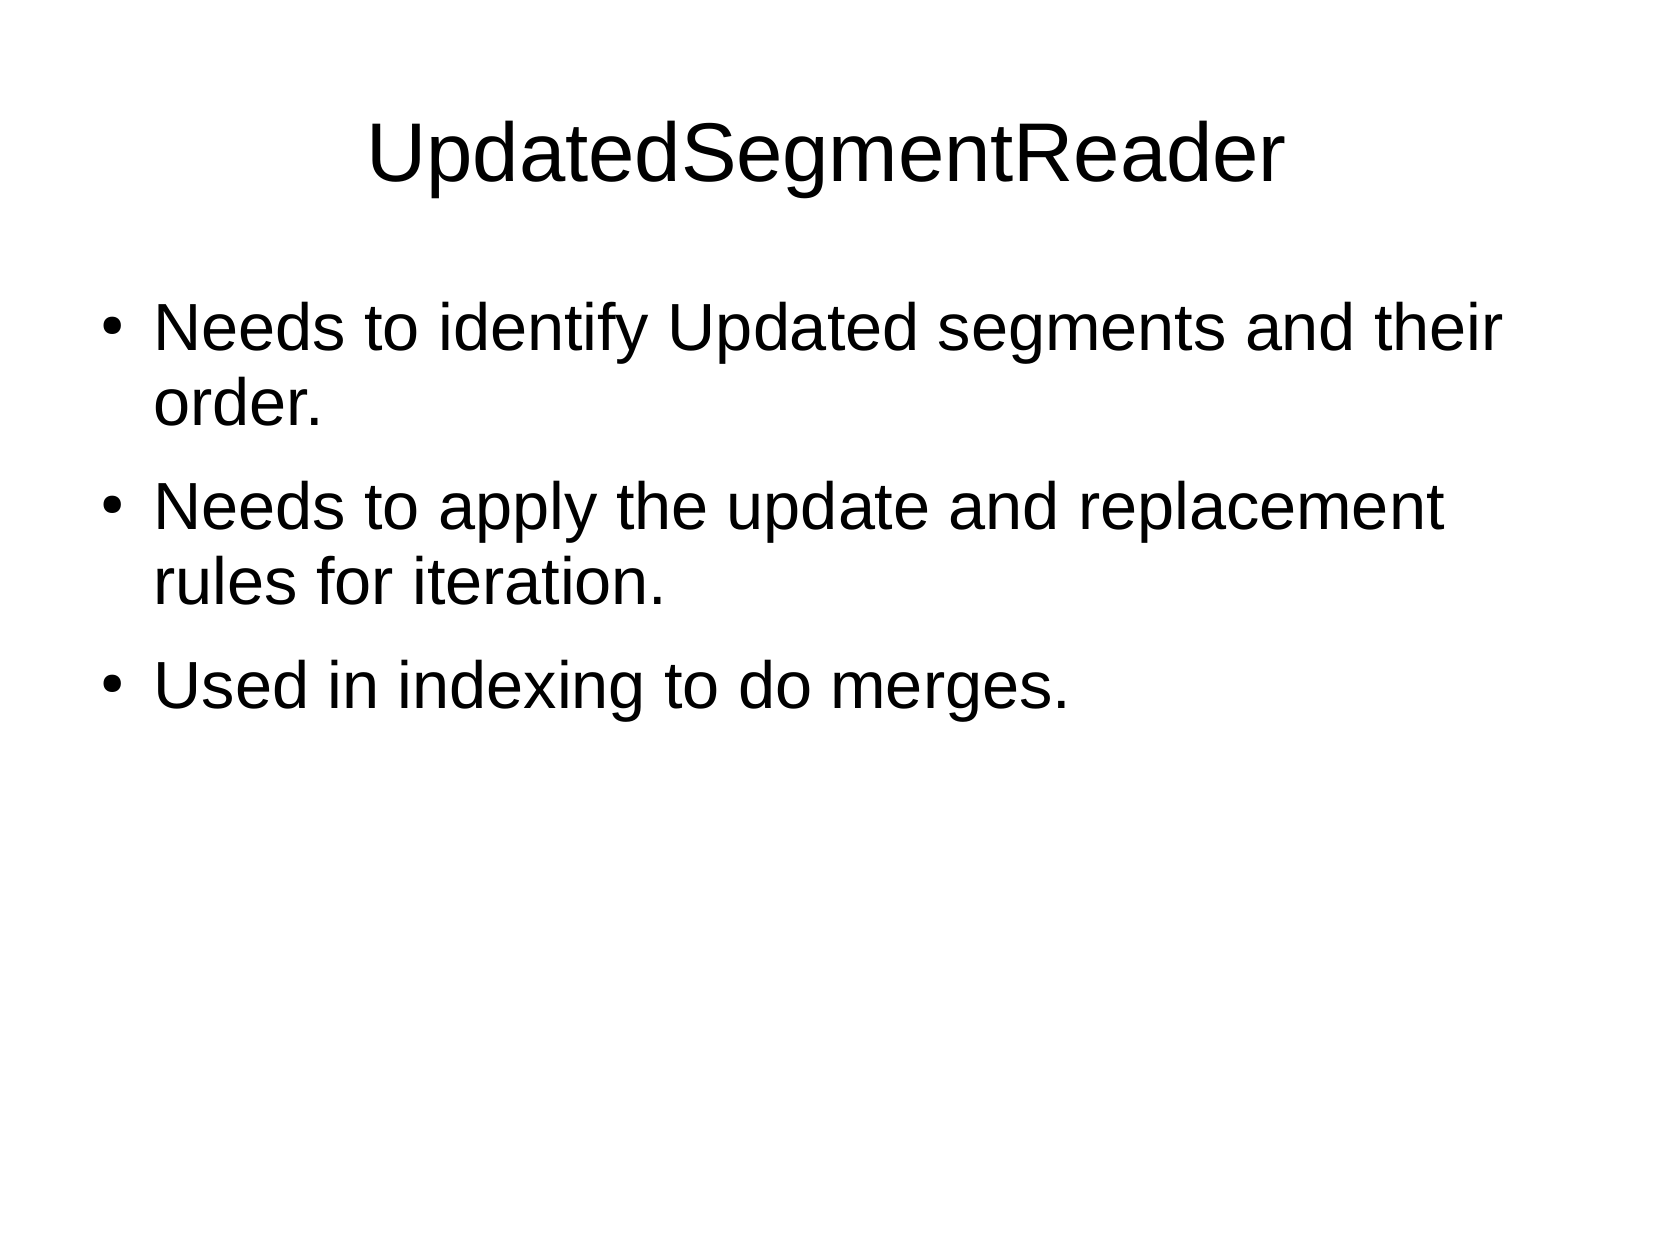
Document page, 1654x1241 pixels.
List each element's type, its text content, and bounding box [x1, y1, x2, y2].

title UpdatedSegmentReader [82, 49, 1571, 257]
list Needs to identify Updated segments and their order. Needs to apply the update and replacement rules for iteration. Used in indexing to do merges. [82, 290, 1571, 1010]
